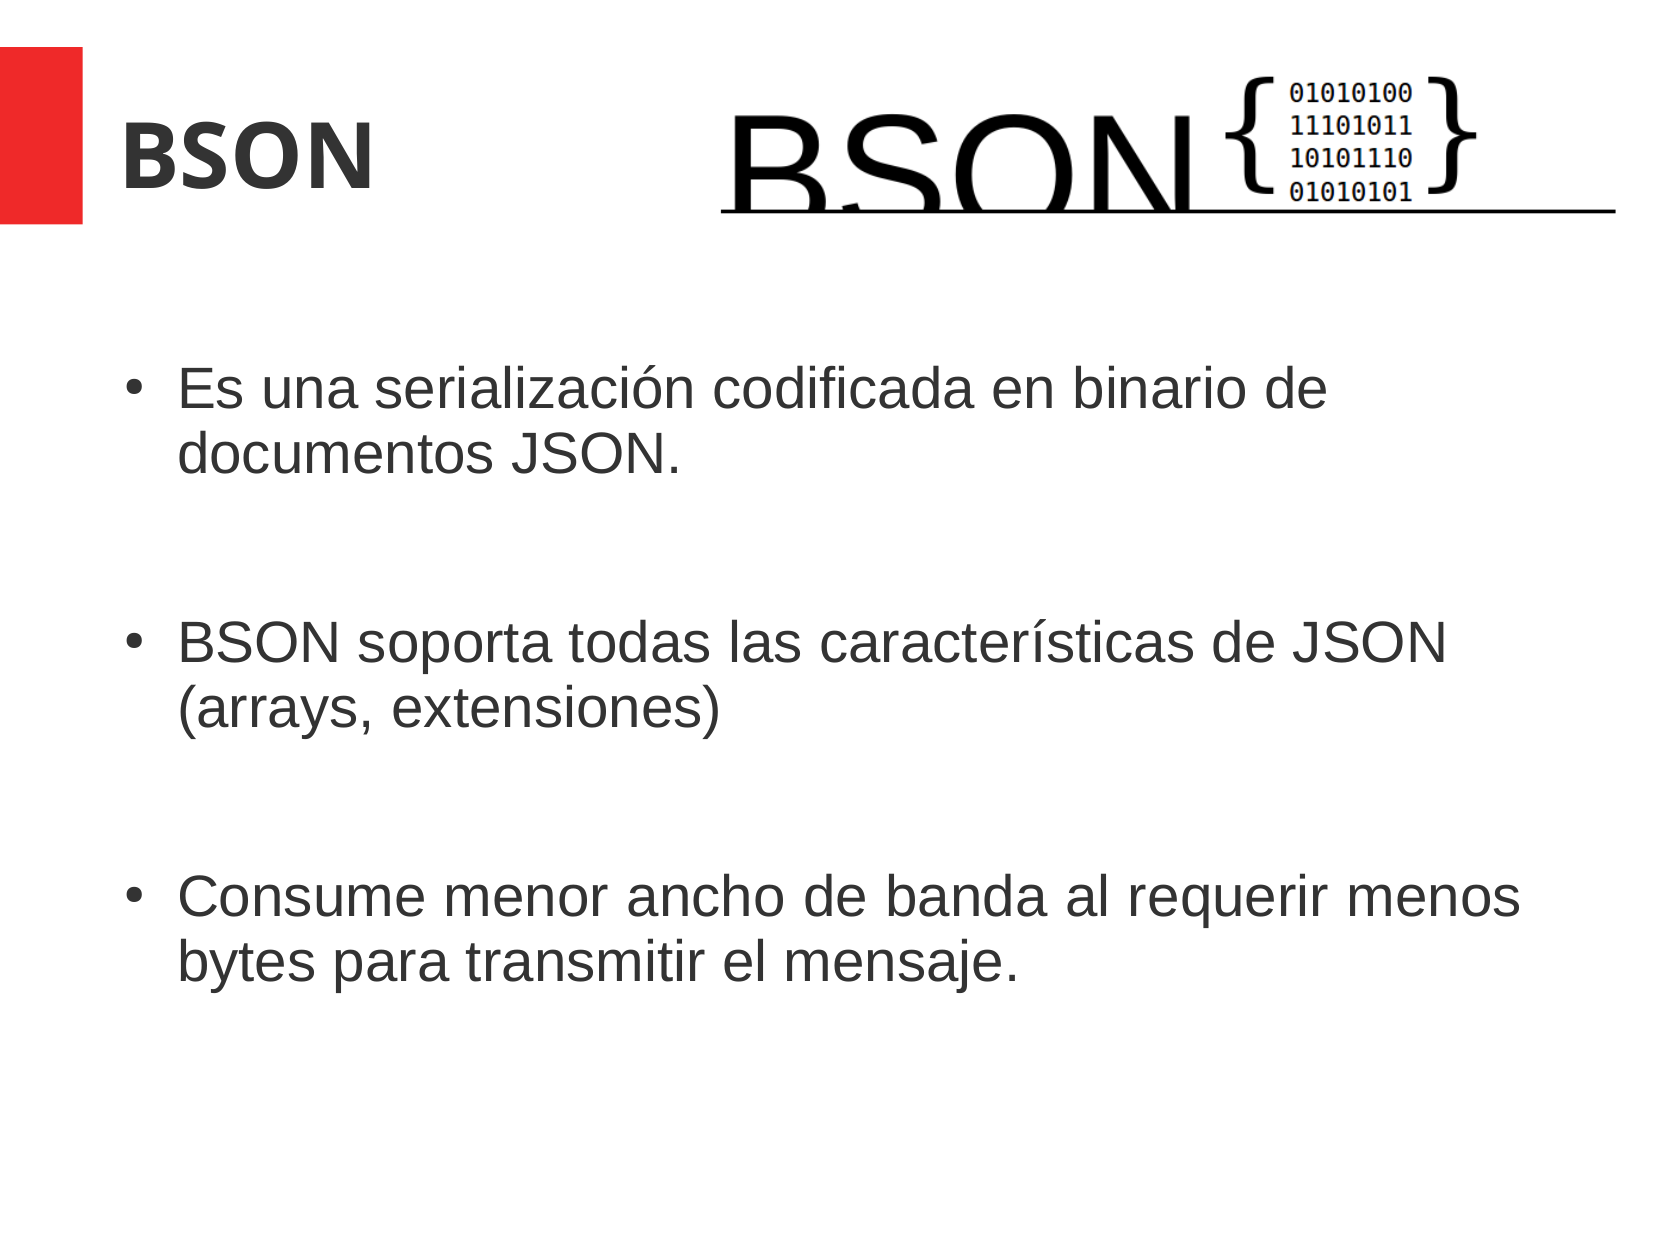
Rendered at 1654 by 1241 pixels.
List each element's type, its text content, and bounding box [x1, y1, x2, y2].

title BSON [118, 49, 1571, 257]
list Es una serialización codificada en binario de documentos JSON. BSON soporta todas las características de JSON (arrays, extensiones) Consume menor ancho de banda al requerir menos bytes para transmitir el mensaje. [106, 261, 1524, 1052]
picture [696, 72, 1630, 217]
